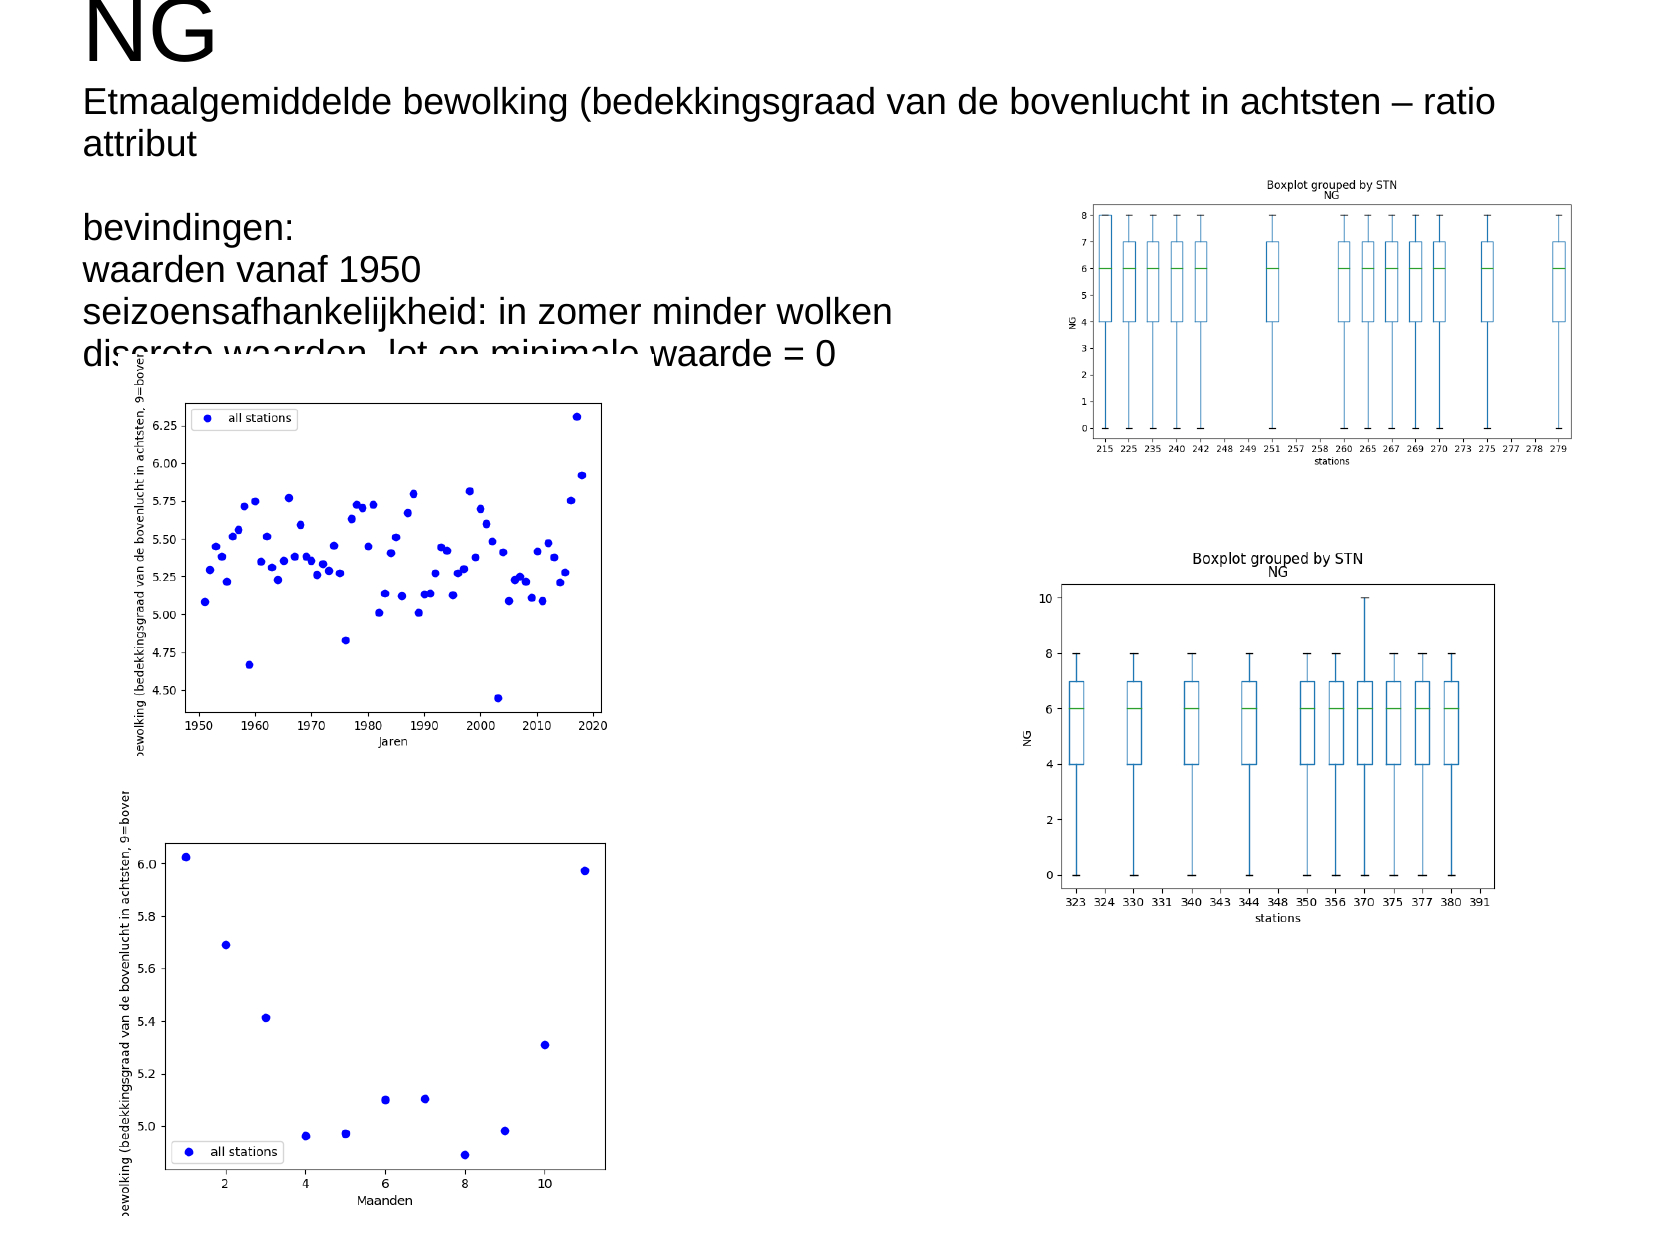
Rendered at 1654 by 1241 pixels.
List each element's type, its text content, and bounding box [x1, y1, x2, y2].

picture [1033, 173, 1630, 485]
title NG Etmaalgemiddelde bewolking (bedekkingsgraad van de bovenlucht in achtsten – ratio attribut bevindingen: waarden vanaf 1950 seizoensafhankelijkheid: in zomer minder wolken discrete waarden, let op minimale waarde = 0 [82, 0, 1571, 375]
picture [1007, 543, 1548, 949]
picture [118, 354, 654, 756]
picture [94, 791, 661, 1217]
